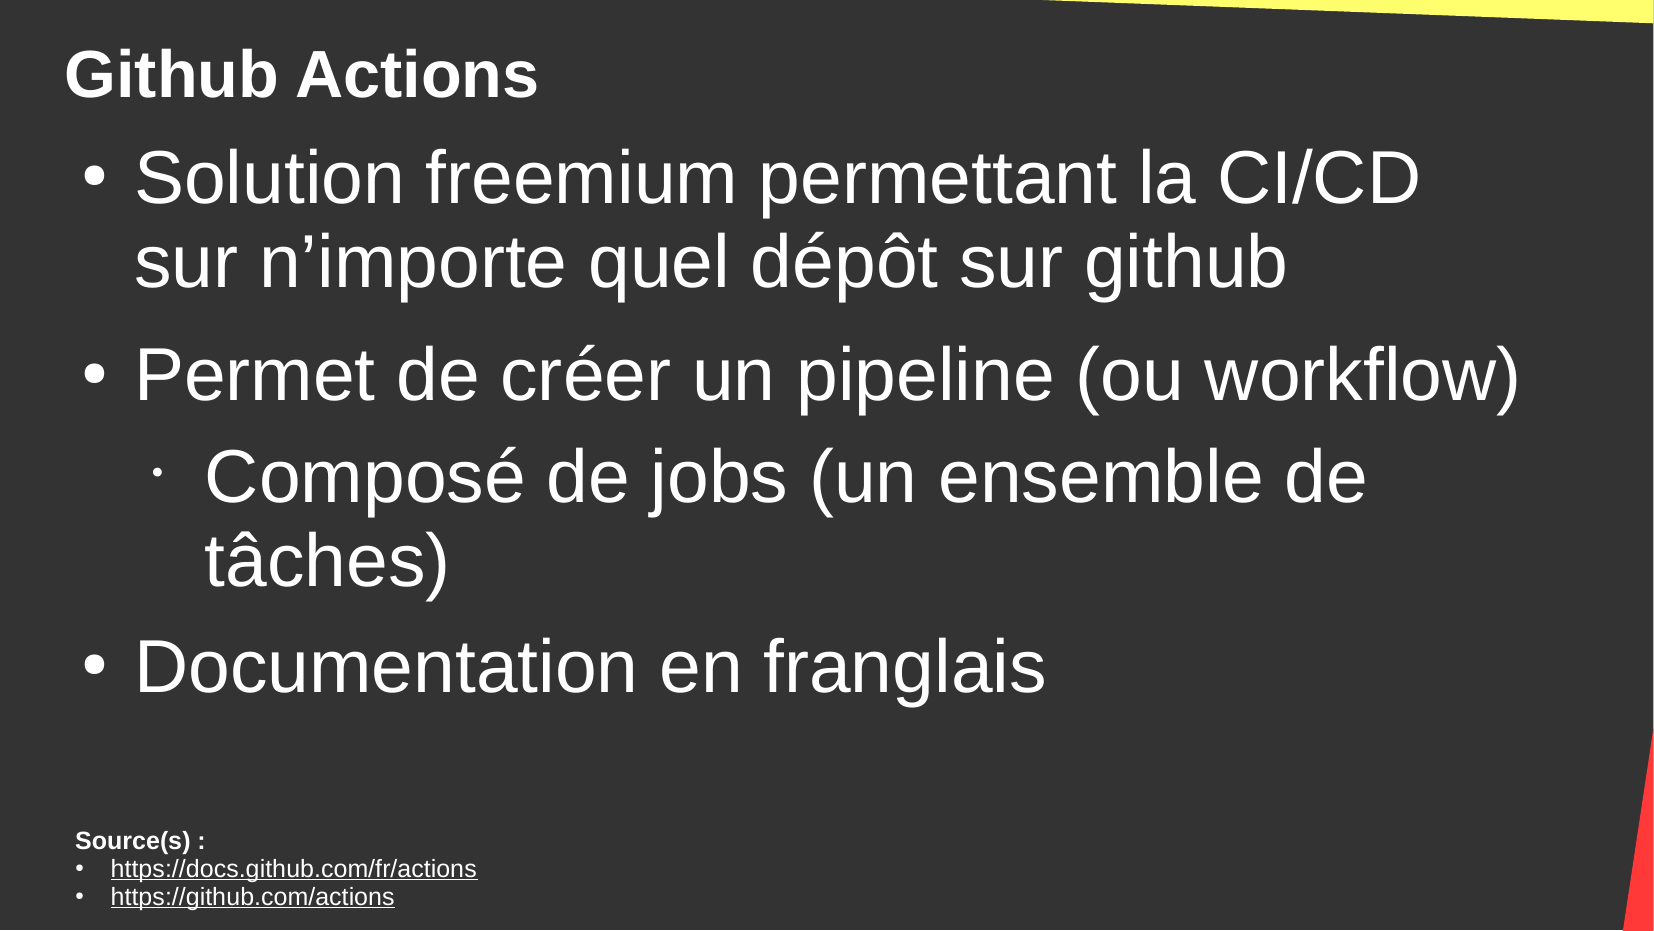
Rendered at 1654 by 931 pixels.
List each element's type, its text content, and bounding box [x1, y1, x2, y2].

title Github Actions [64, 37, 1105, 119]
list Solution freemium permettant la CI/CD sur n’importe quel dépôt sur github Permet de créer un pipeline (ou workflow) Composé de jobs (un ensemble de tâches) Documentation en franglais [63, 135, 1542, 792]
text_box [1622, 724, 1654, 931]
text_box [1042, 0, 1654, 24]
text_box Source(s) : https://docs.github.com/fr/actions https://github.com/actions [60, 809, 1546, 919]
